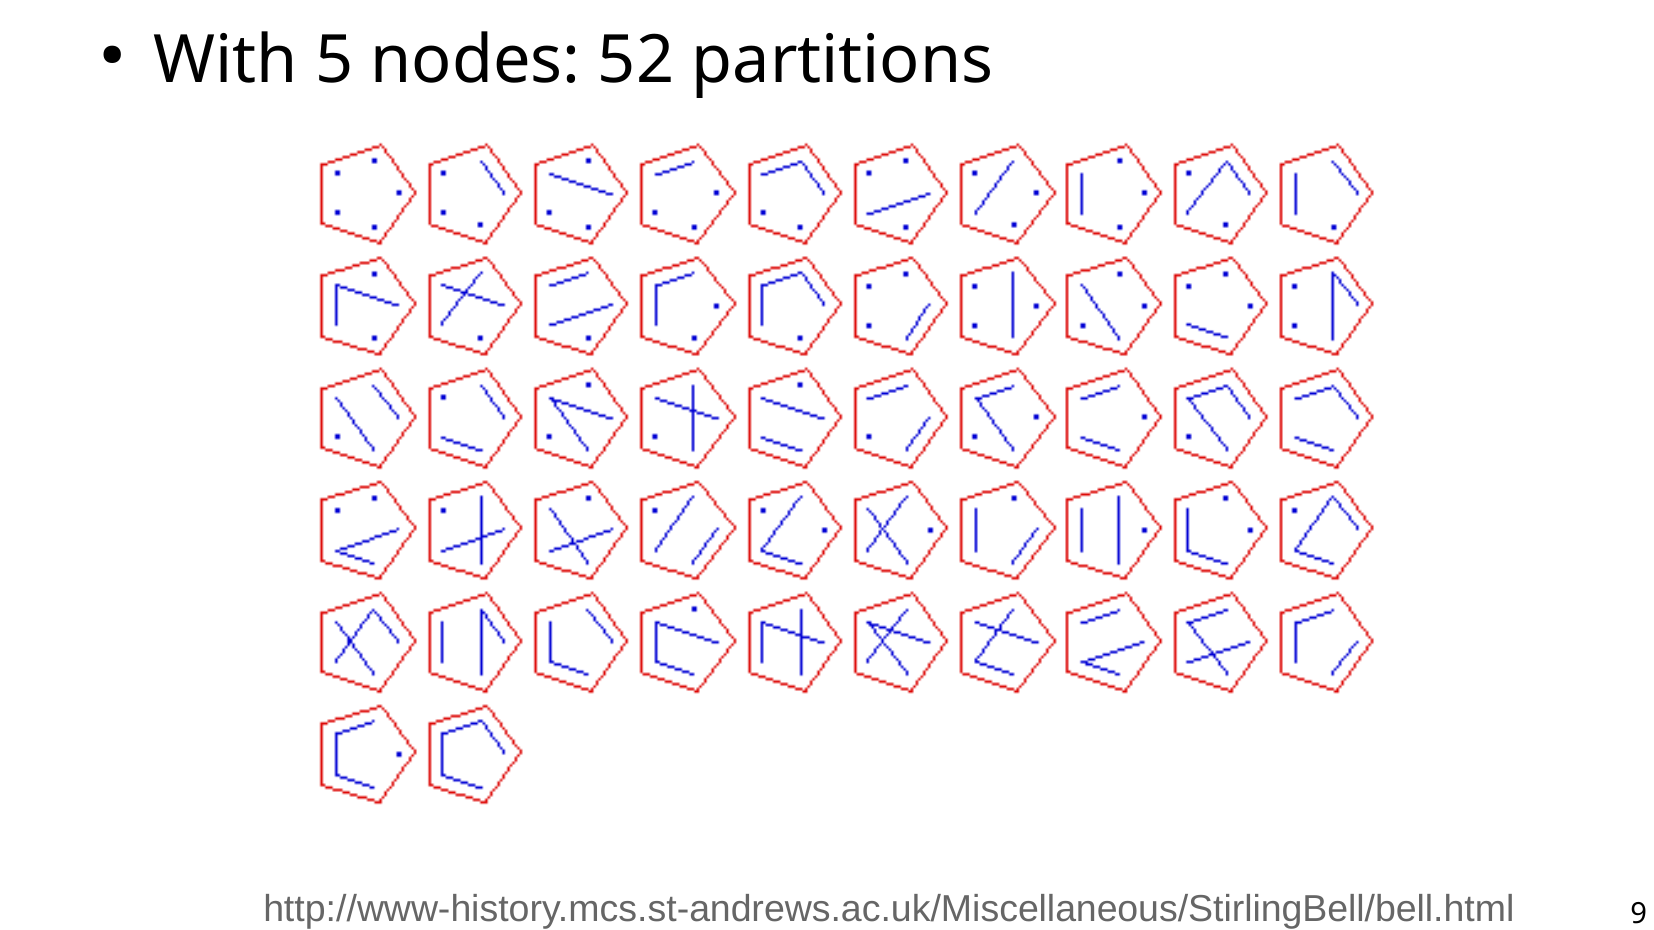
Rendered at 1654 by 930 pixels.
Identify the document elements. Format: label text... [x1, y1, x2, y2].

picture [294, 127, 1406, 824]
text_box http://www-history.mcs.st-andrews.ac.uk/Miscellaneous/StirlingBell/bell.html [248, 879, 1531, 930]
list With 5 nodes: 52 partitions [82, 10, 1571, 551]
